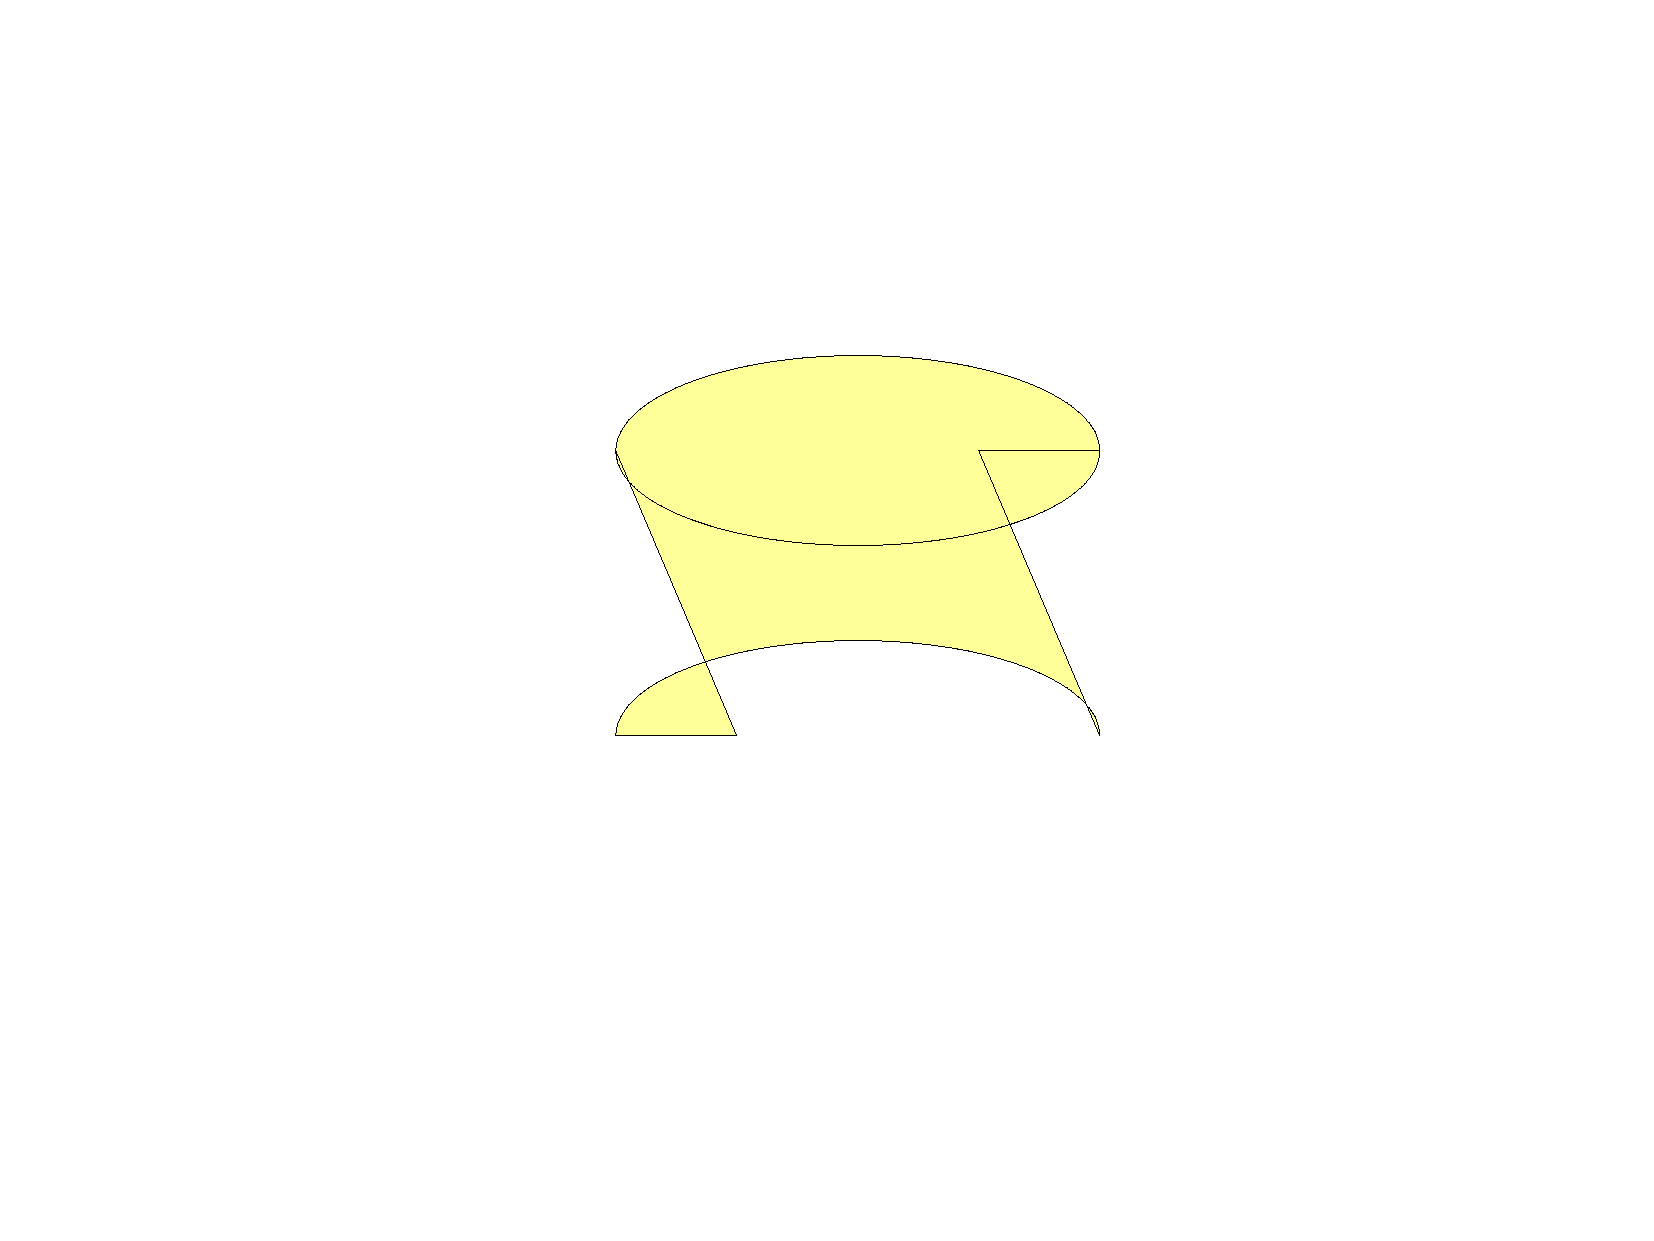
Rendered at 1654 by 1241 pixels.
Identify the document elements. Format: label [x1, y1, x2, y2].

text_box [615, 355, 1100, 736]
